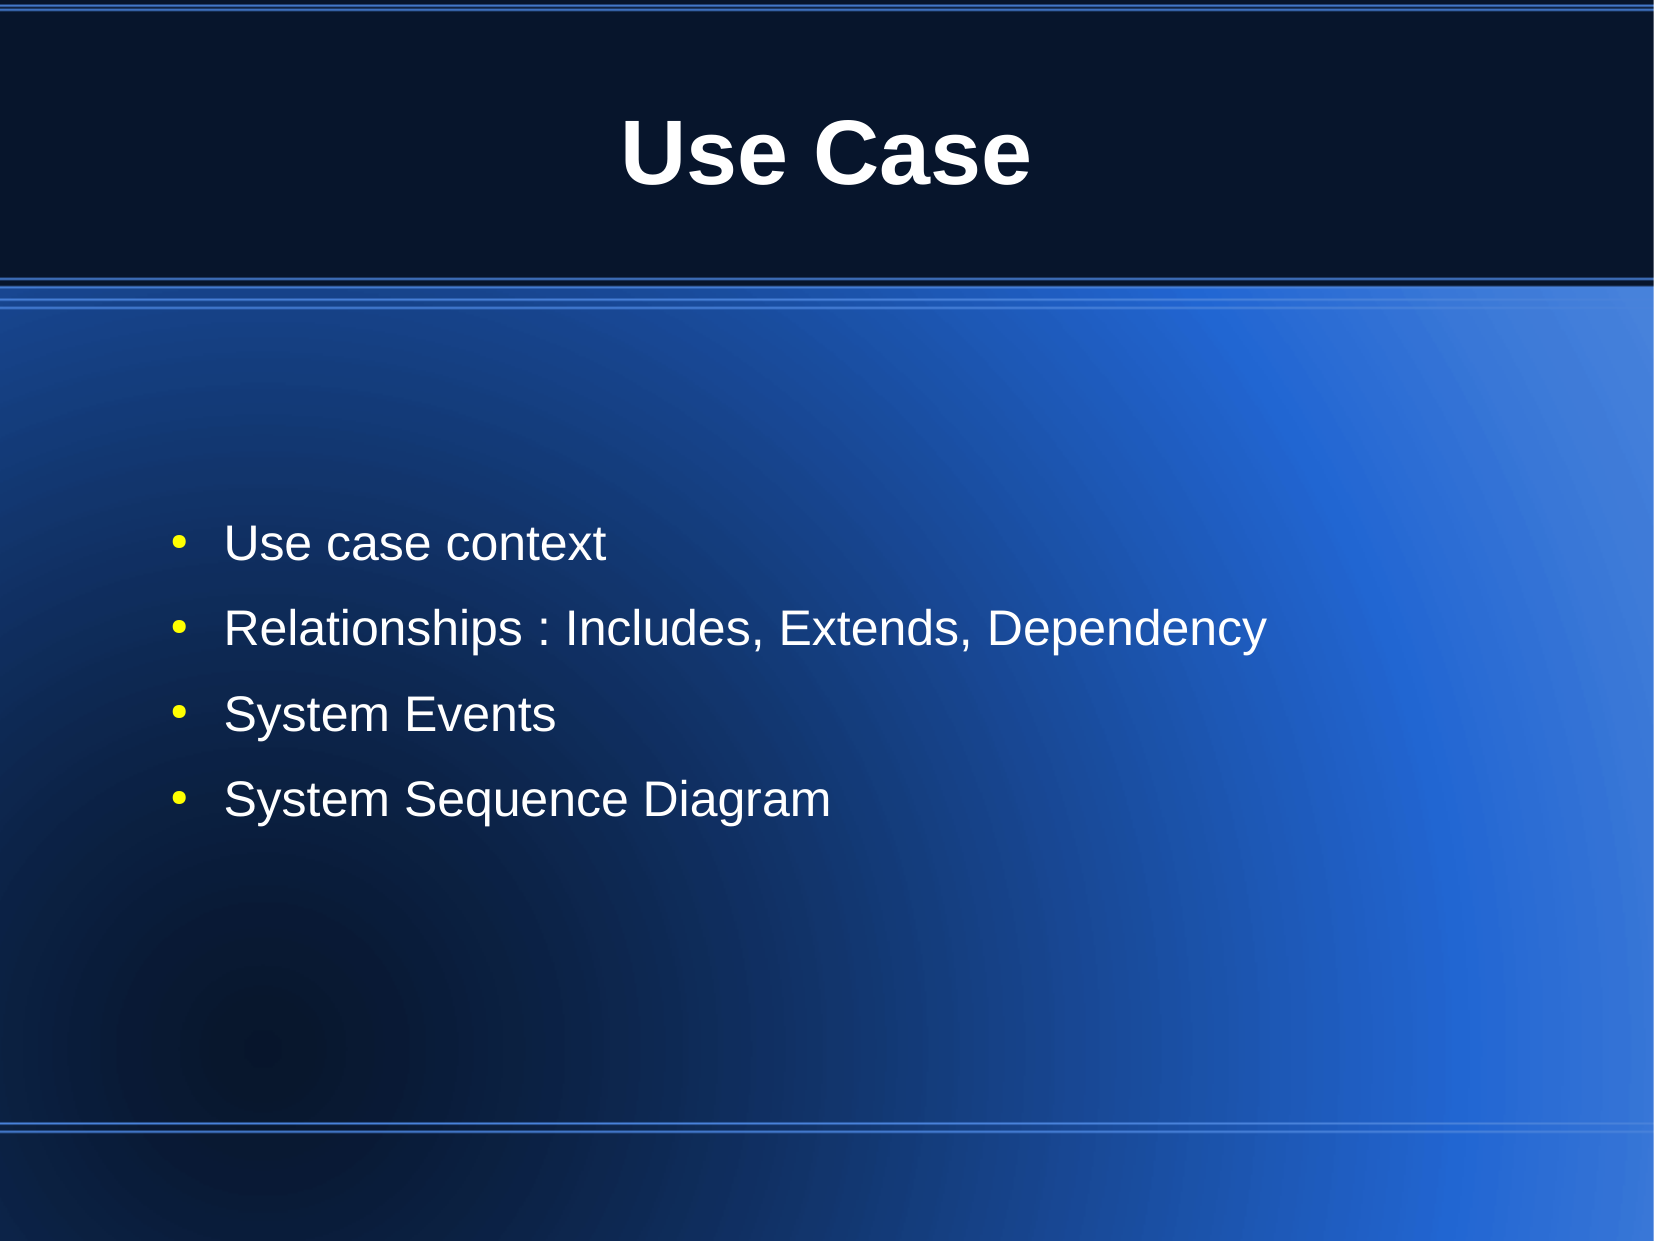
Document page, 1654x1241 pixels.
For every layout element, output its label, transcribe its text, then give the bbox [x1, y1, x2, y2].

picture [0, 0, 1654, 1241]
title Use Case [82, 49, 1571, 257]
list Use case context Relationships : Includes, Extends, Dependency System Events System Sequence Diagram [152, 344, 1534, 1127]
